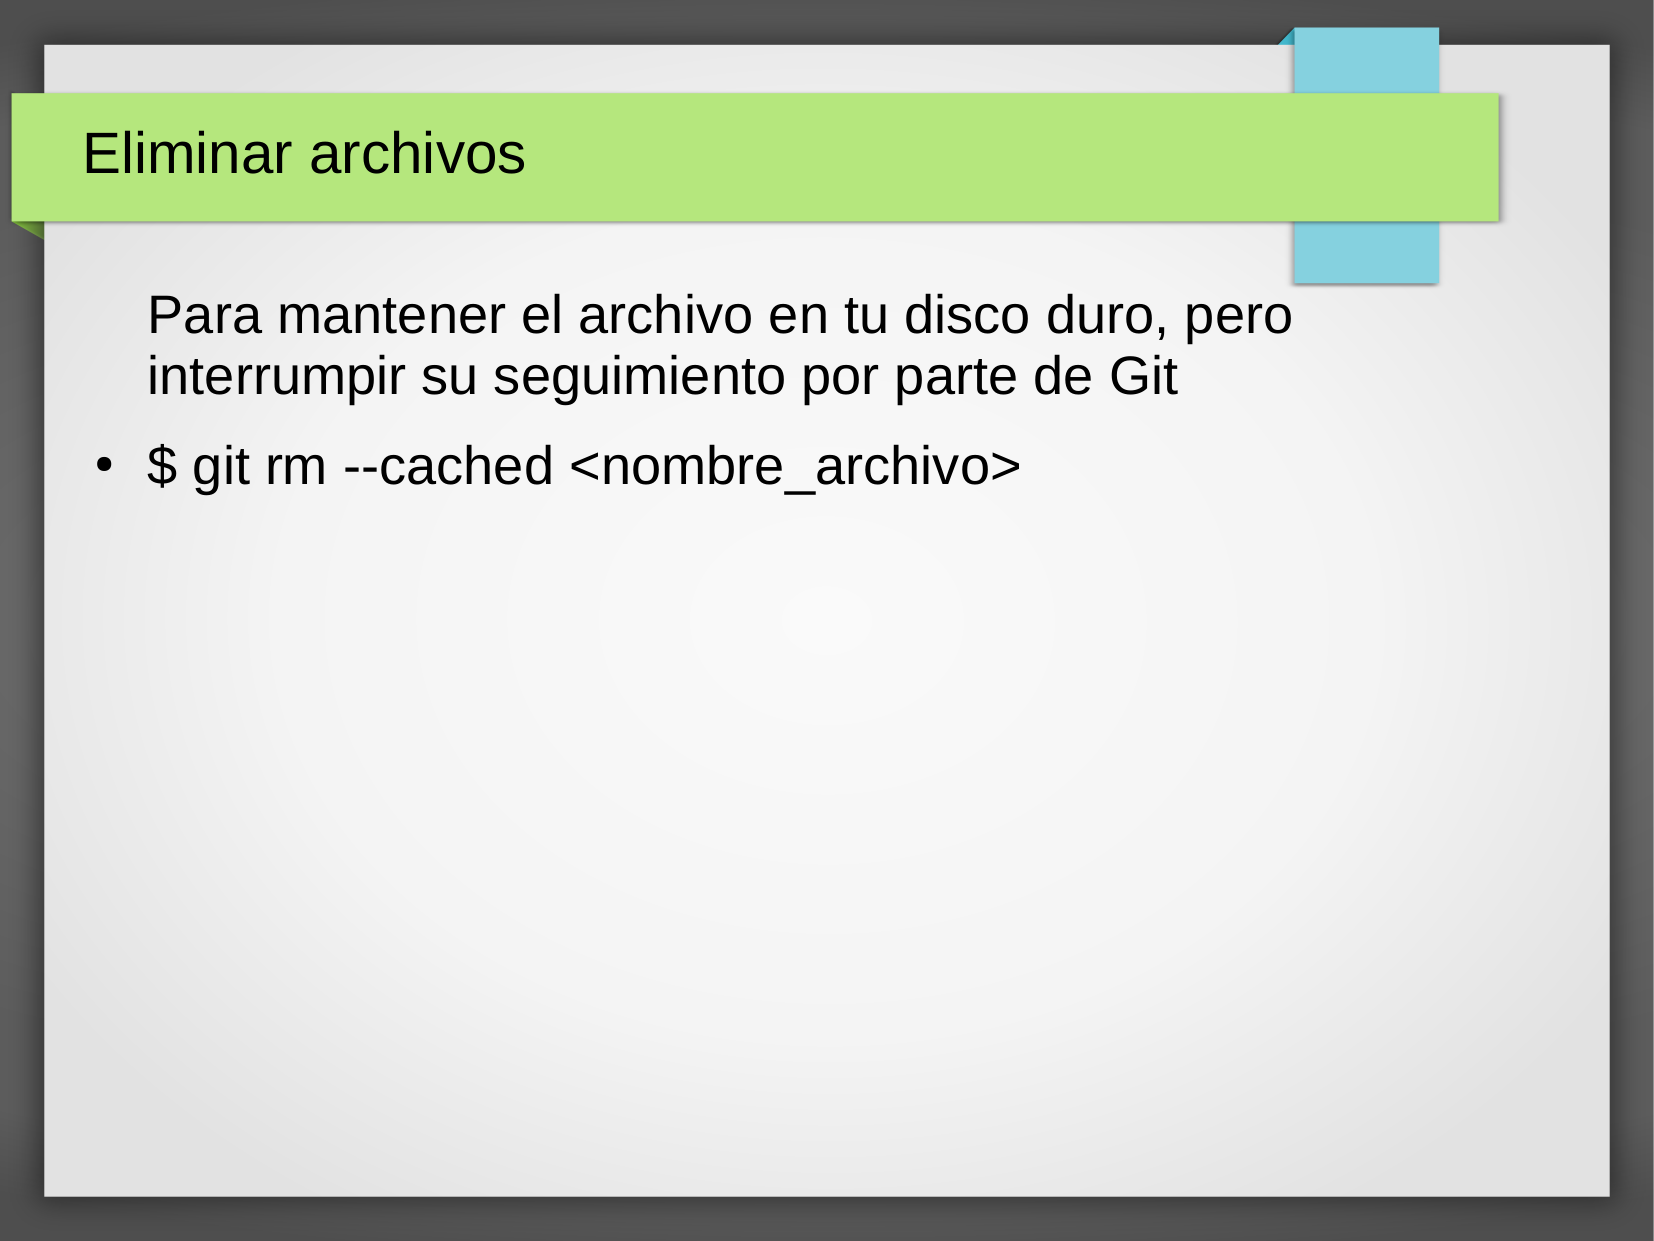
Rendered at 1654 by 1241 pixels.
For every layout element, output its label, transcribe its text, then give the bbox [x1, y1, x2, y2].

picture [0, 0, 1654, 1241]
list Para mantener el archivo en tu disco duro, pero interrumpir su seguimiento por parte de Git $ git rm --cached <nombre_archivo> [76, 284, 1565, 1004]
title Eliminar archivos [82, 94, 1264, 213]
